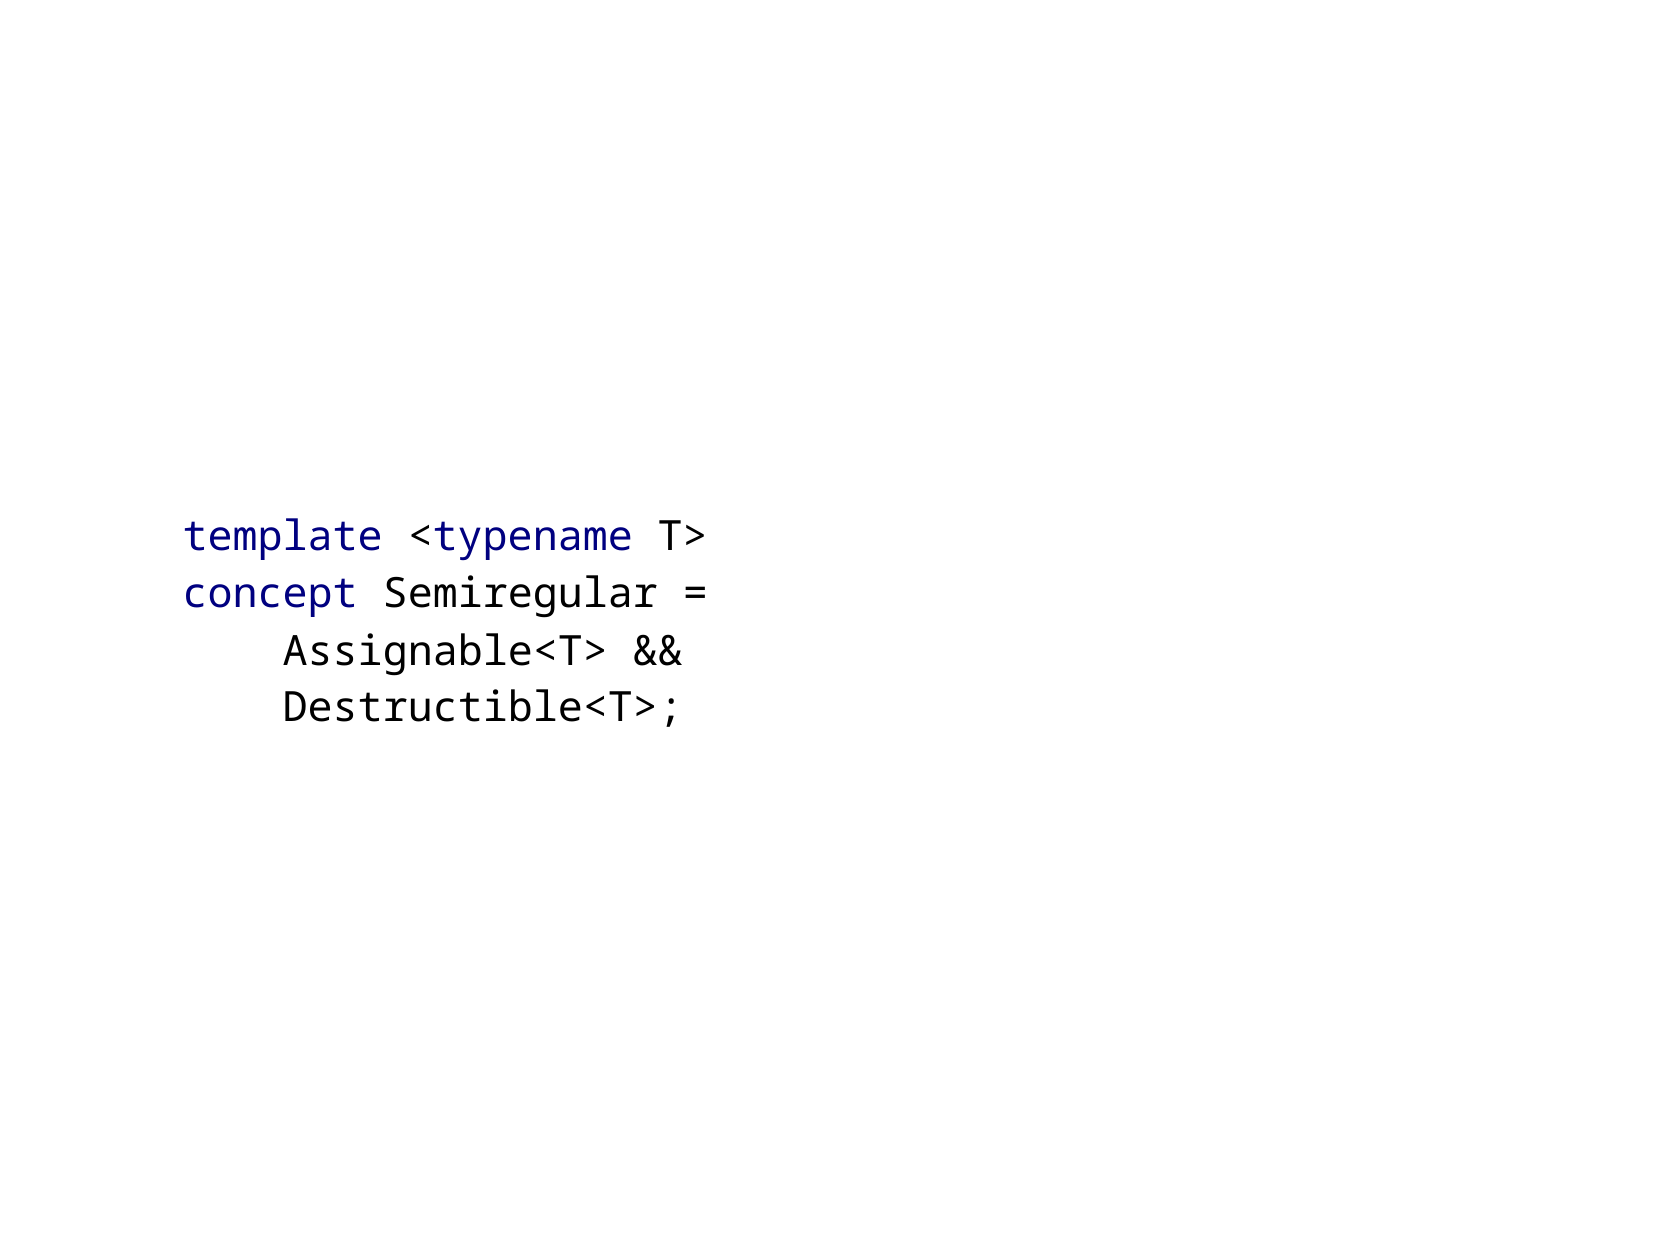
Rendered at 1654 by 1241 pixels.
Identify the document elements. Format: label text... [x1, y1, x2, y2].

subtitle template <typename T> concept Semiregular = Assignable<T> && Destructible<T>; [82, 260, 1571, 980]
